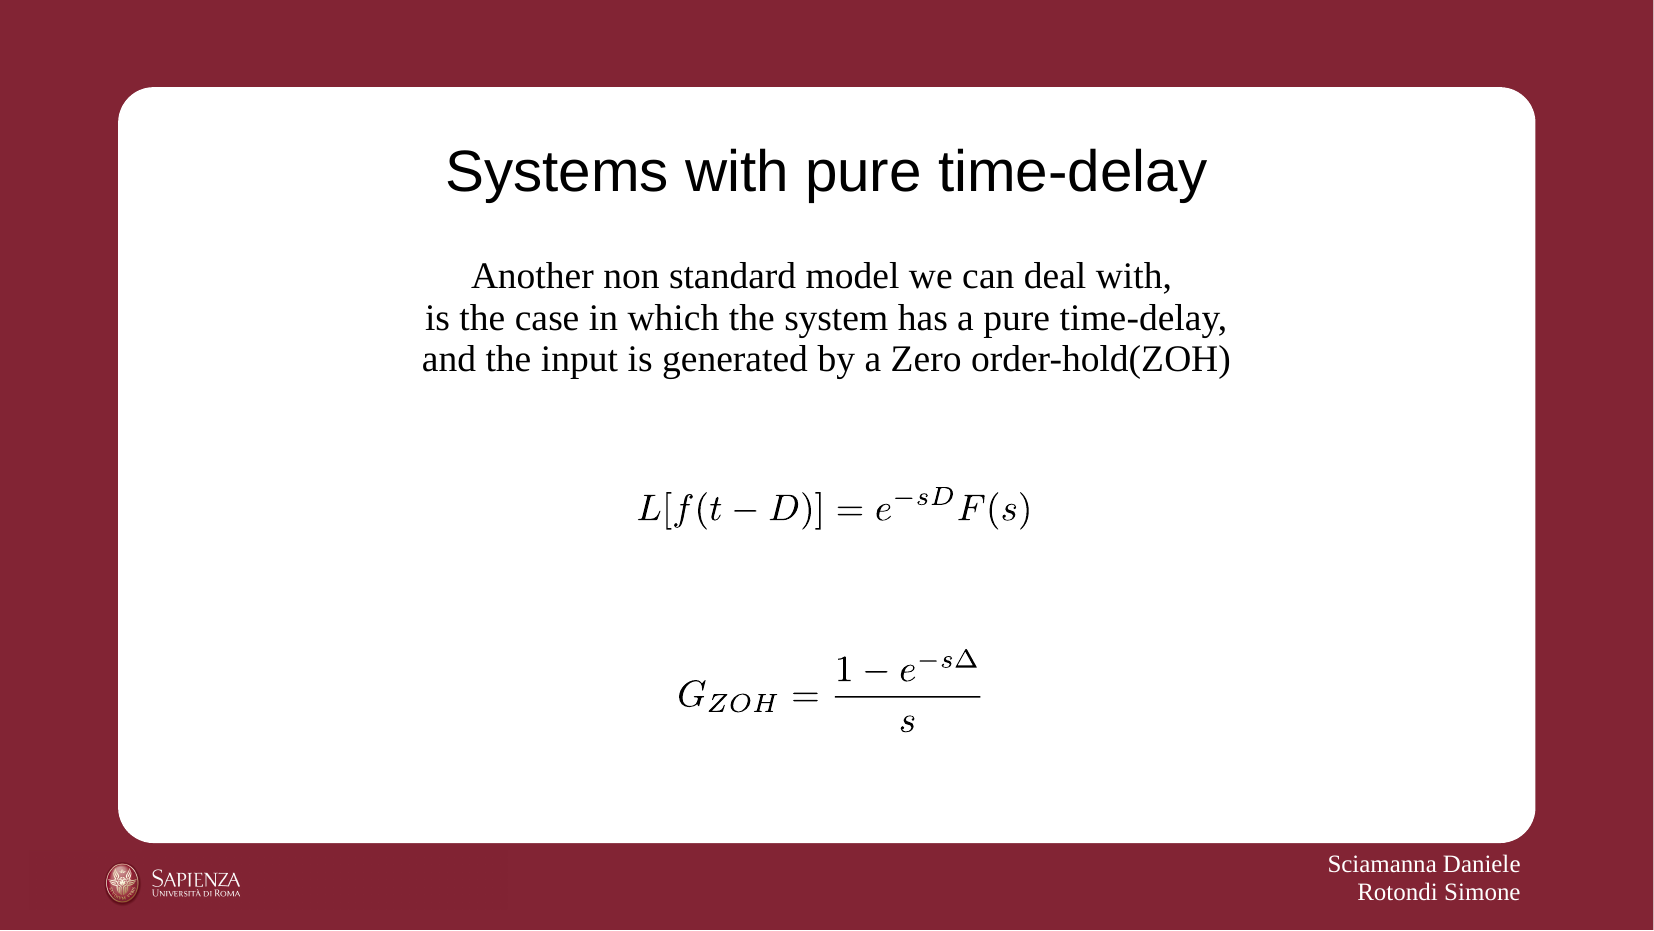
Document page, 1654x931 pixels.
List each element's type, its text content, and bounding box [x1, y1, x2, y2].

text_box Sciamanna Daniele Rotondi Simone [933, 843, 1536, 914]
text_box [118, 87, 1536, 844]
text_box Another non standard model we can deal with, is the case in which the system has a pure time-delay, and the input is generated by a Zero order-hold(ZOH) [383, 248, 1270, 388]
title Systems with pure time-delay [162, 118, 1492, 225]
picture [29, 850, 508, 910]
